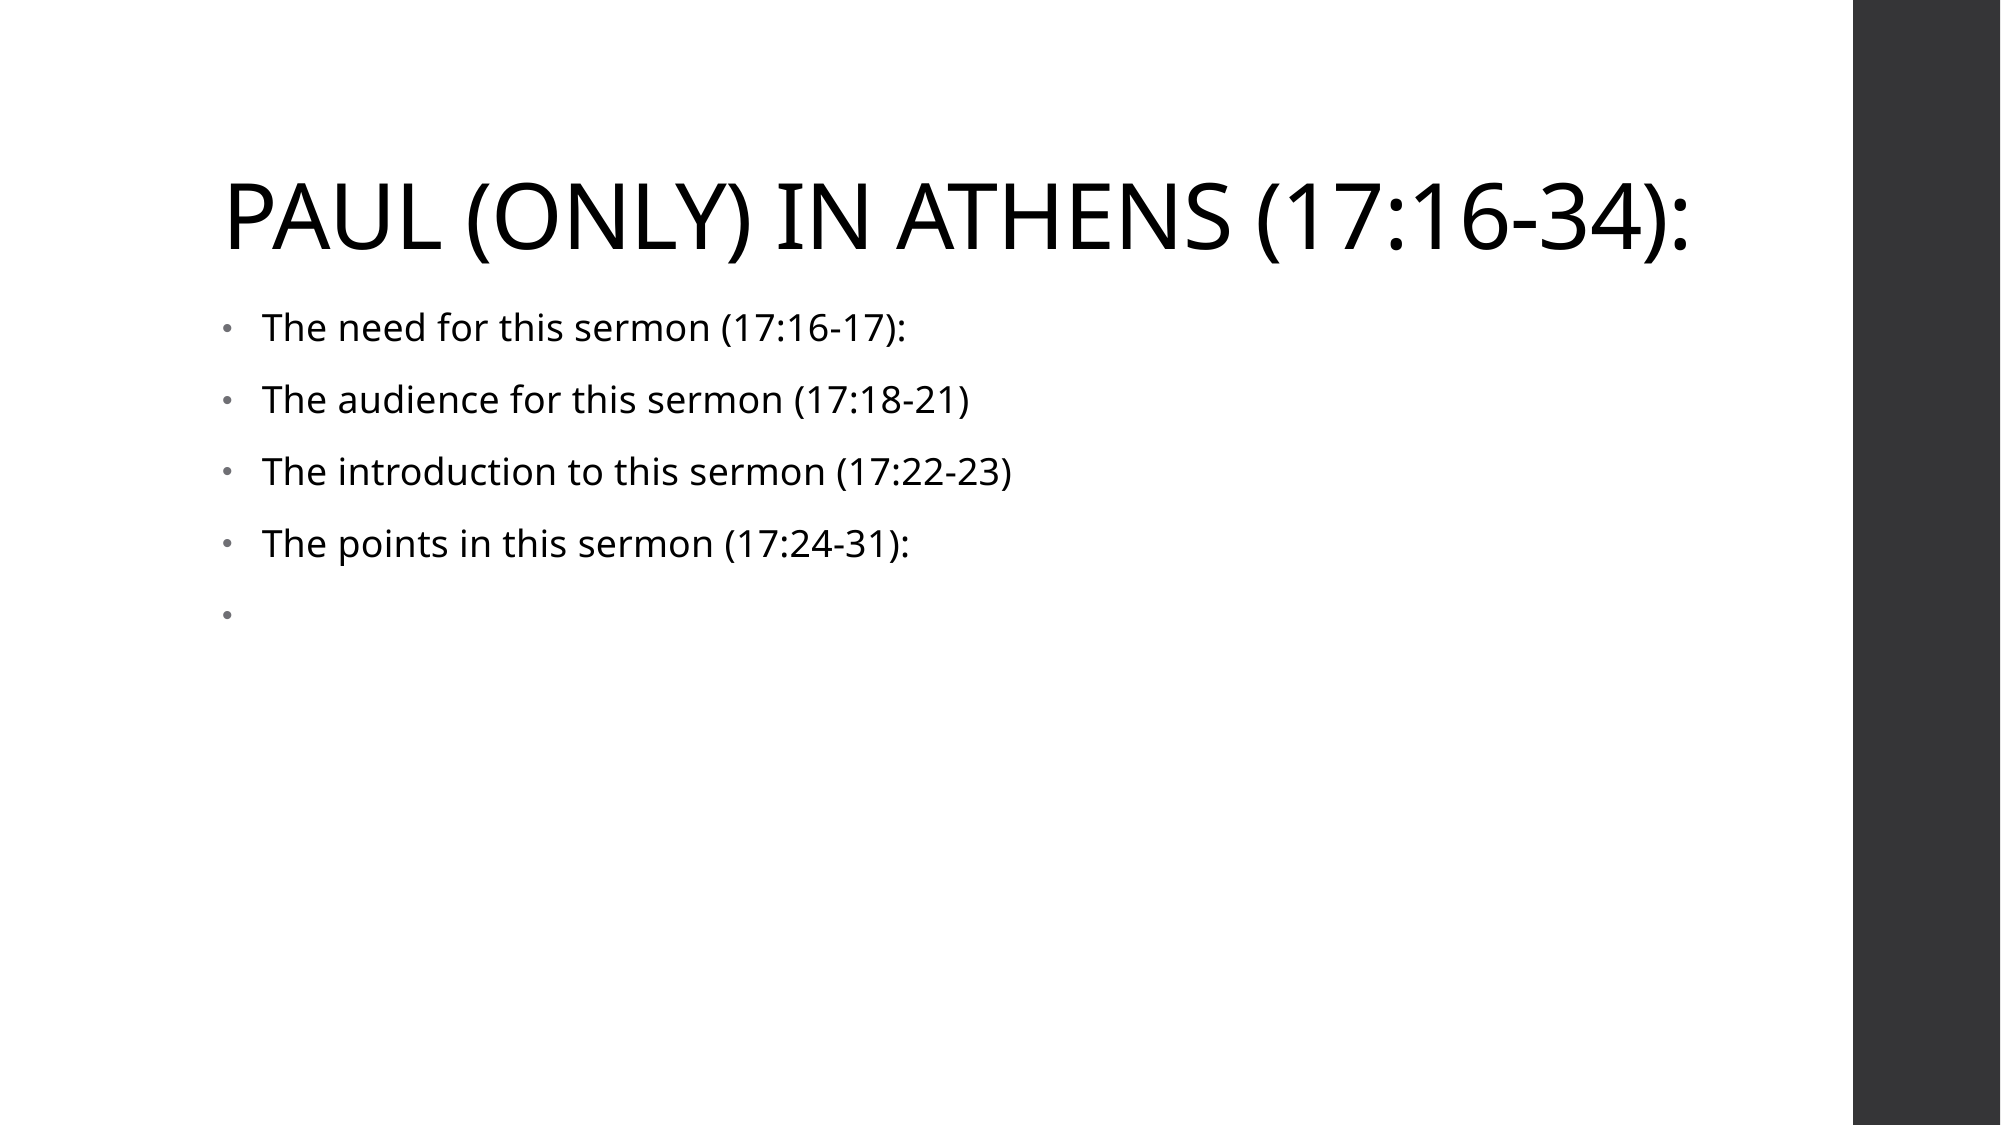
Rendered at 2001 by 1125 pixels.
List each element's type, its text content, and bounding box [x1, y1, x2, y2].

list The need for this sermon (17:16-17): The audience for this sermon (17:18-21) The introduction to this sermon (17:22-23) The points in this sermon (17:24-31): [206, 299, 1617, 1014]
title PAUL (ONLY) IN ATHENS (17:16-34): [206, 60, 1797, 278]
